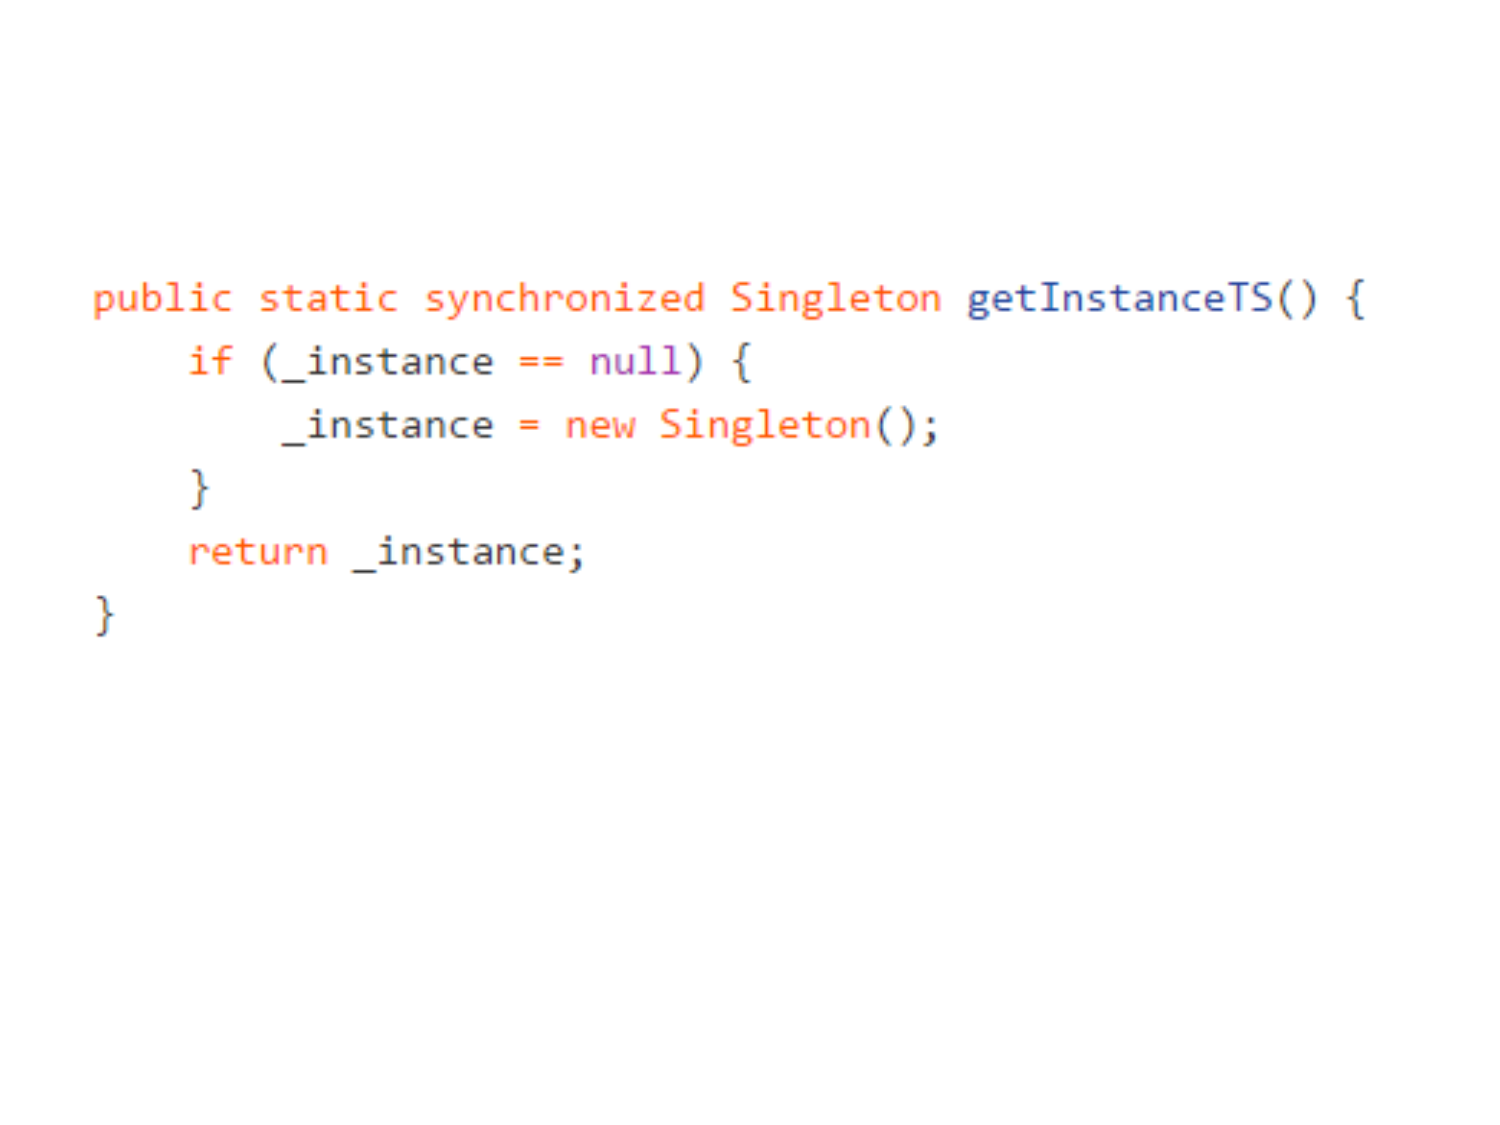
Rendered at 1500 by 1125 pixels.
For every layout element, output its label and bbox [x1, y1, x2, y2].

picture [41, 231, 1467, 693]
